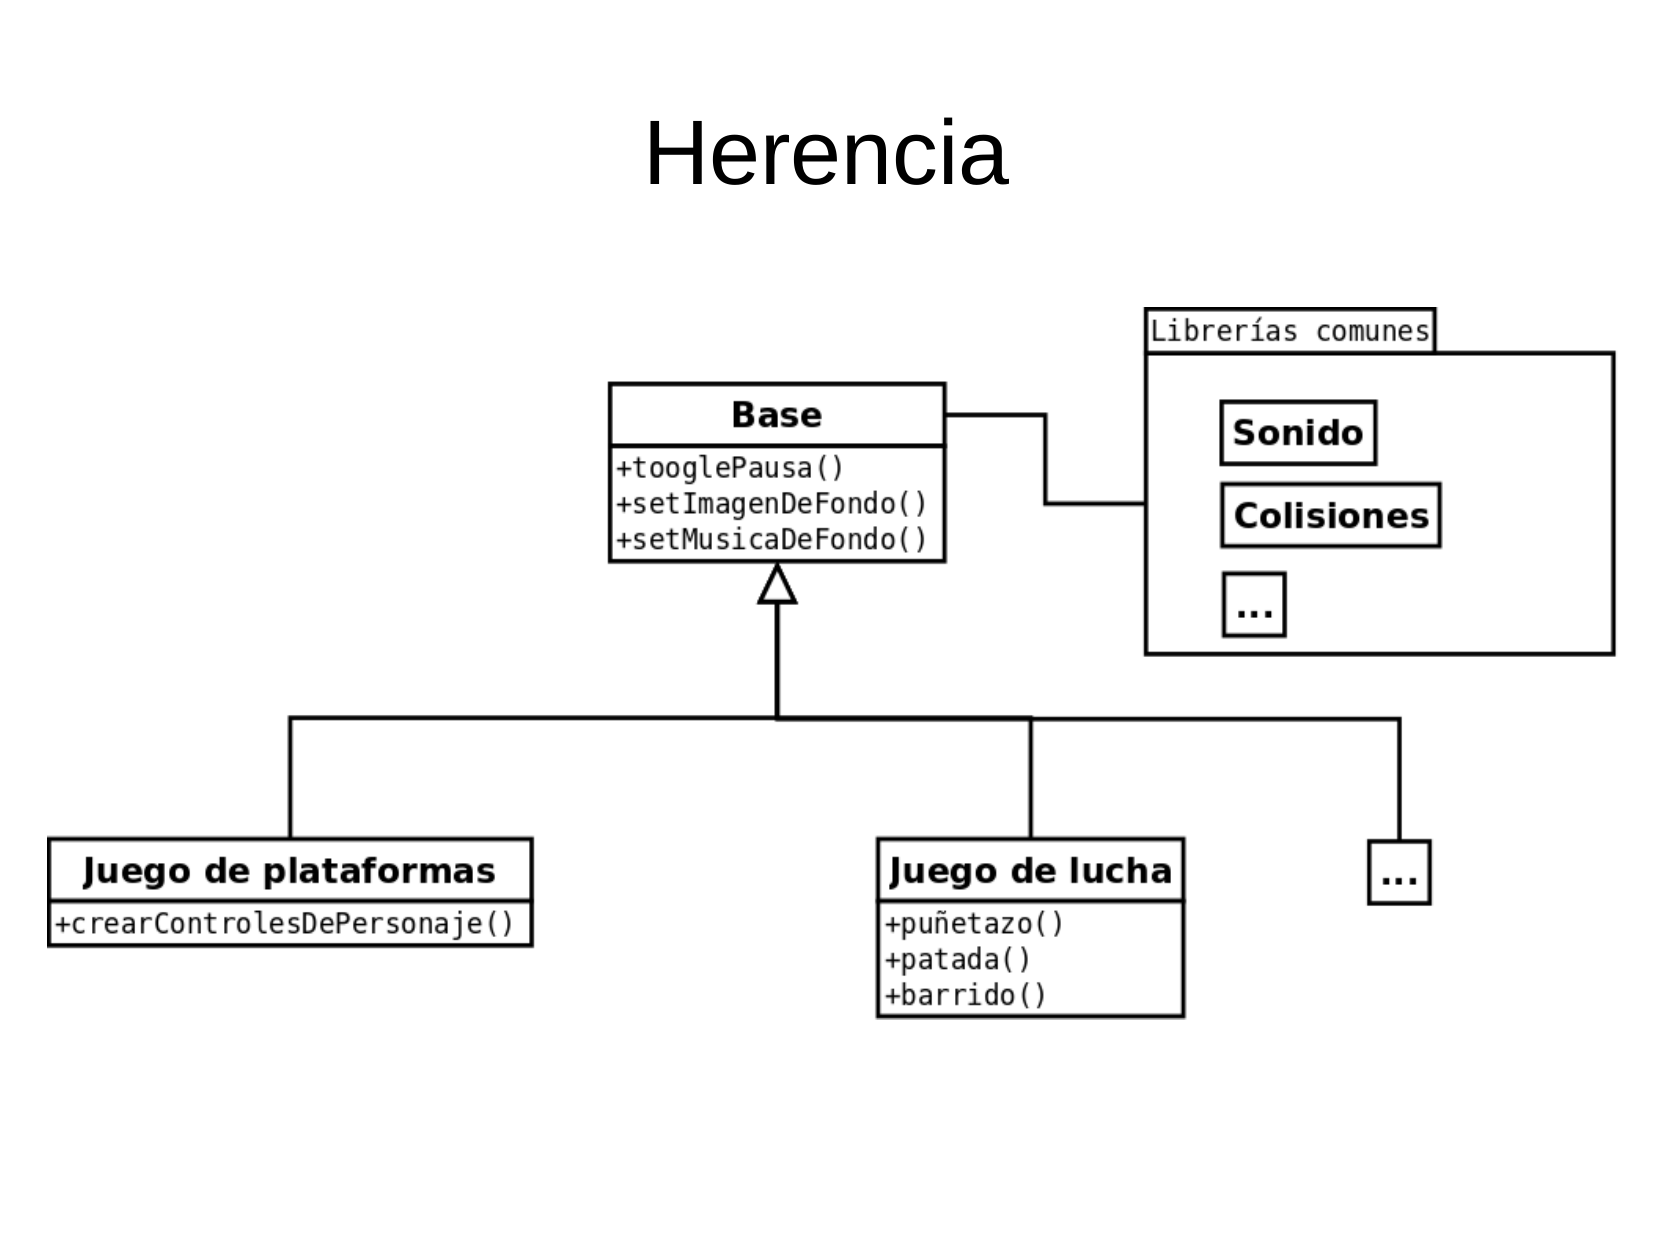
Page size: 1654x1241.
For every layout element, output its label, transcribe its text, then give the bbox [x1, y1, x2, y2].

picture [47, 307, 1619, 1020]
title Herencia [82, 49, 1571, 257]
